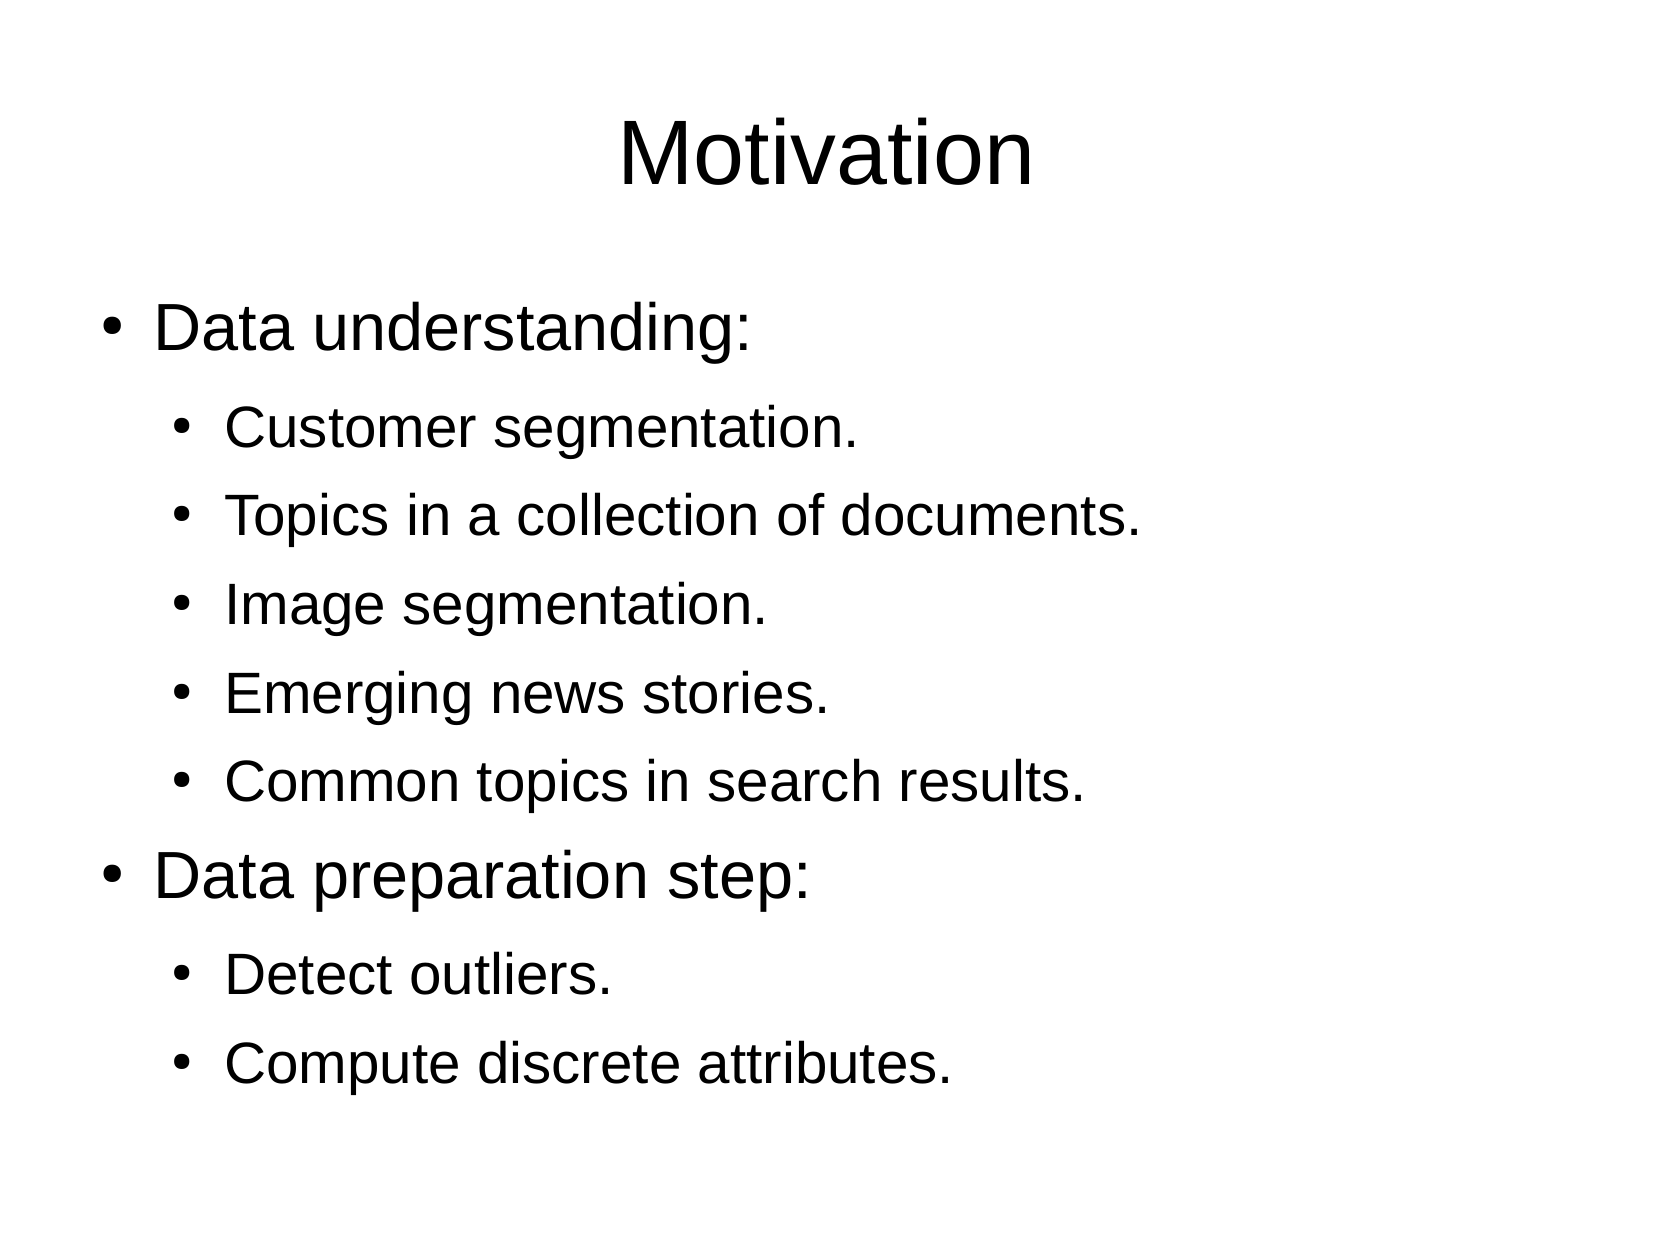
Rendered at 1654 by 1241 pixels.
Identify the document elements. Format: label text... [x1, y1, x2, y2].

title Motivation [82, 56, 1571, 250]
list Data understanding: Customer segmentation. Topics in a collection of documents. Image segmentation. Emerging news stories. Common topics in search results. Data preparation step: Detect outliers. Compute discrete attributes. [82, 290, 1571, 1109]
